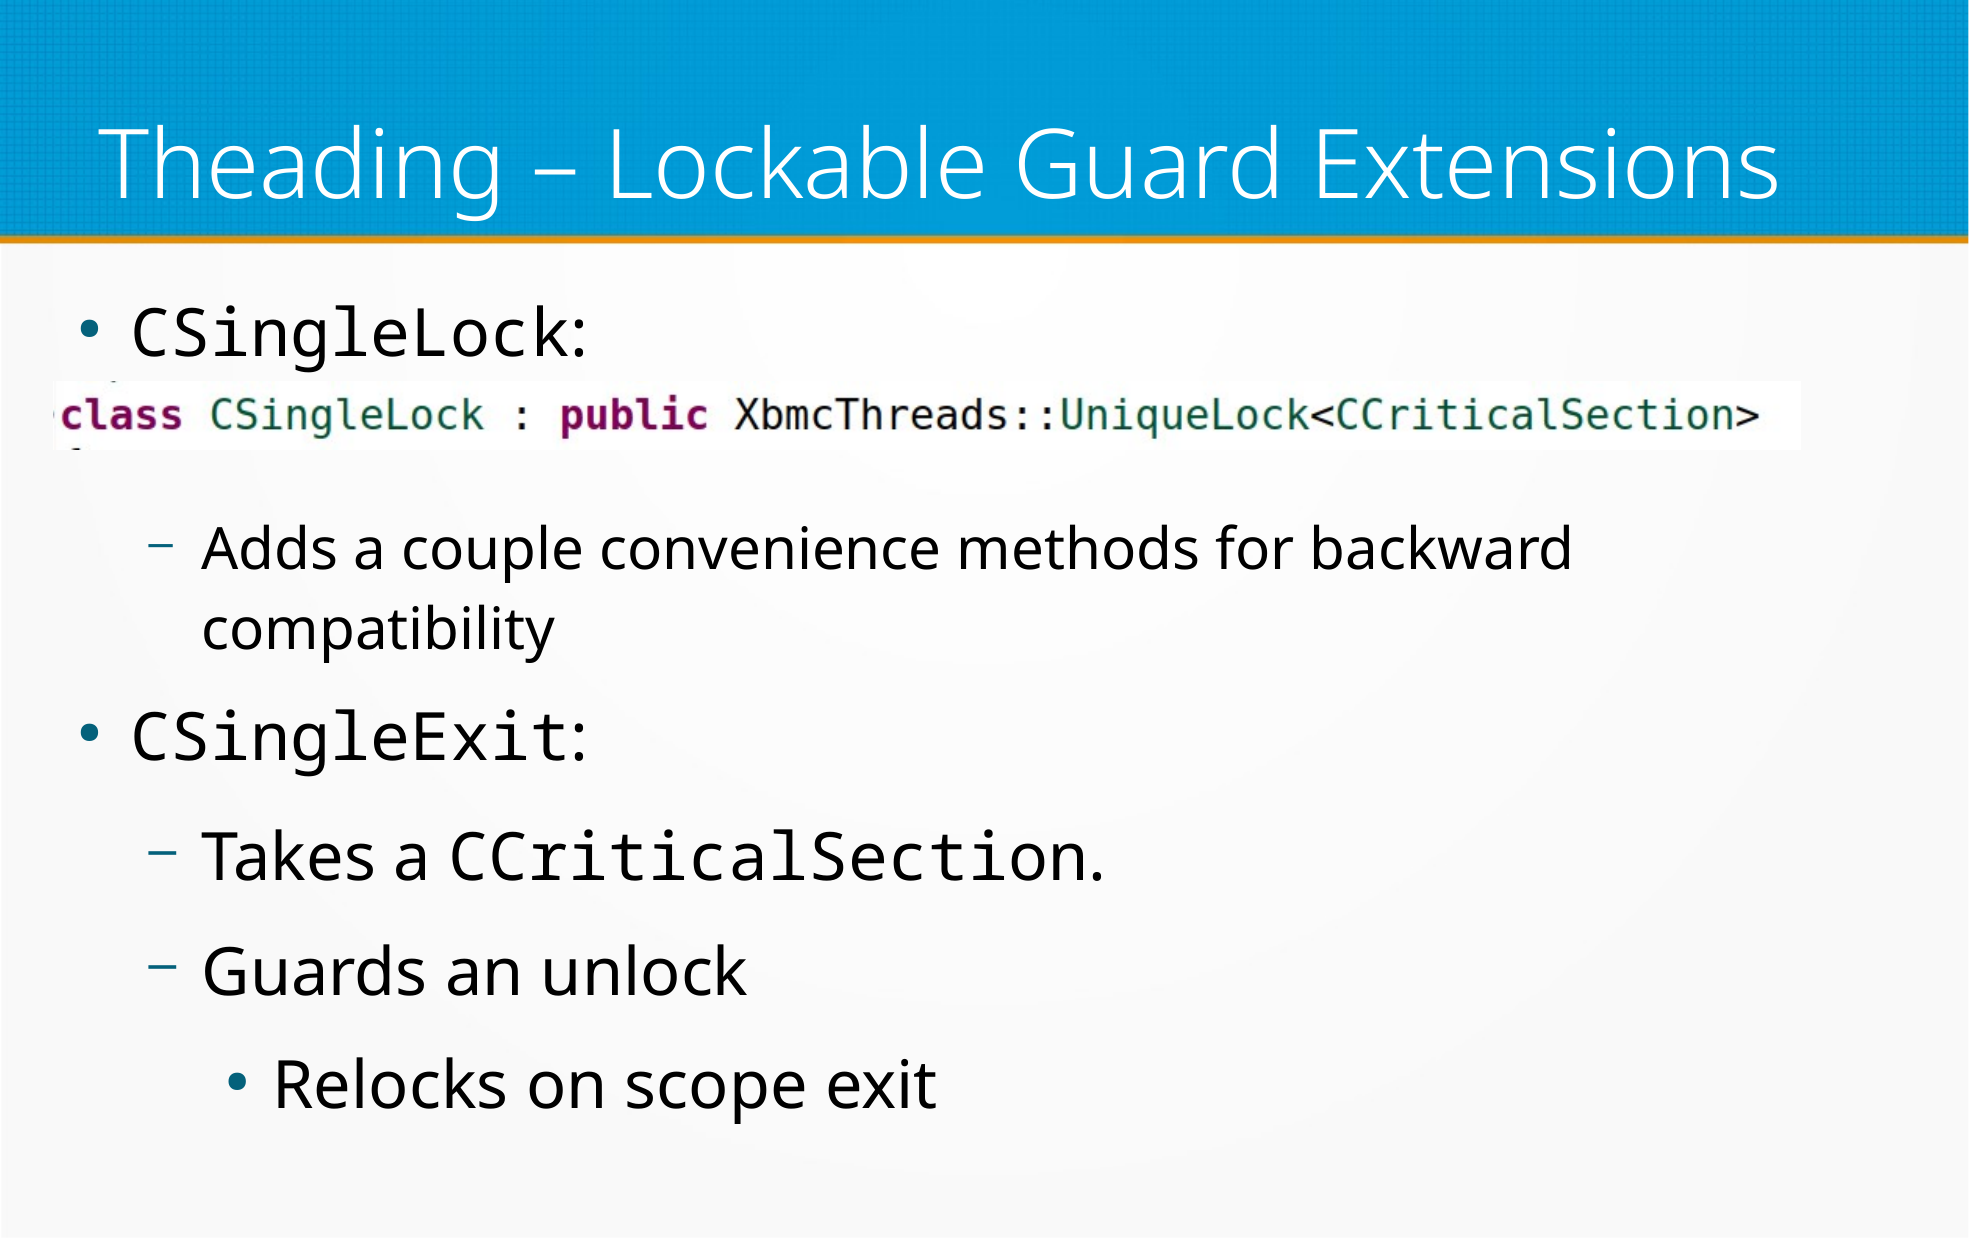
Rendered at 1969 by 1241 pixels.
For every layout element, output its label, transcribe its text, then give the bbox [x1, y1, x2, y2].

list CSingleLock: Adds a couple convenience methods for backward compatibility CSingleExit: Takes a CCriticalSection. Guards an unlock Relocks on scope exit [60, 285, 1822, 1186]
title Theading – Lockable Guard Extensions [98, 19, 1870, 227]
picture [0, 233, 1969, 1241]
